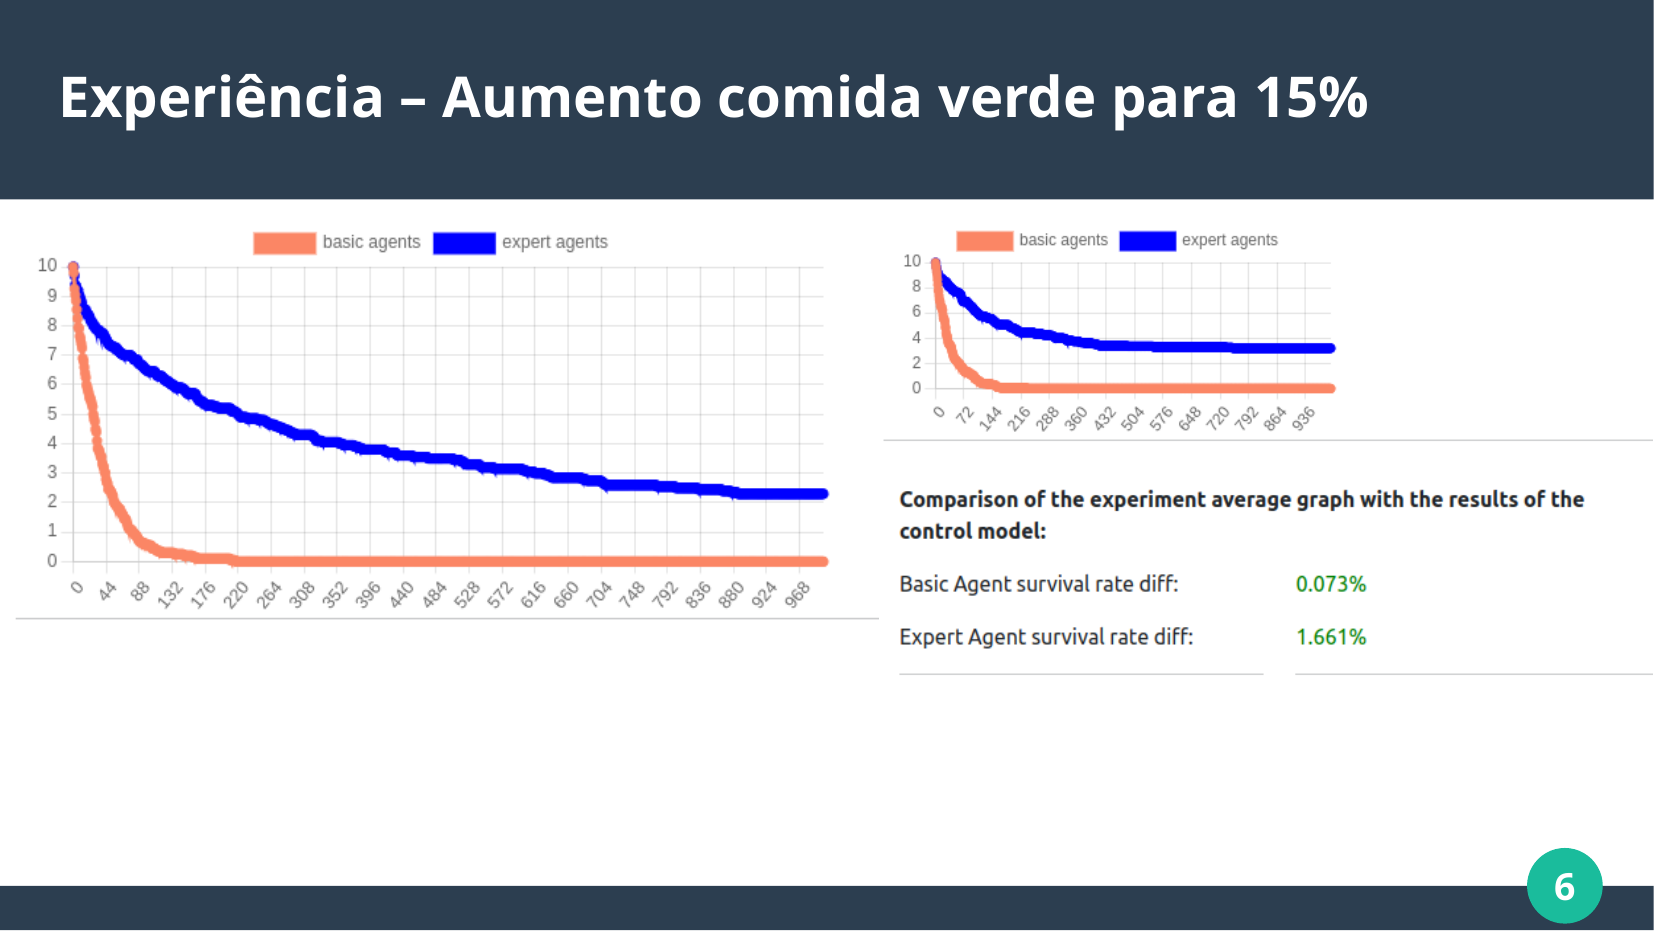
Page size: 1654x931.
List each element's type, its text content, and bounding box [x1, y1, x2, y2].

title Experiência – Aumento comida verde para 15% [58, 37, 1595, 156]
picture [0, 219, 1653, 857]
